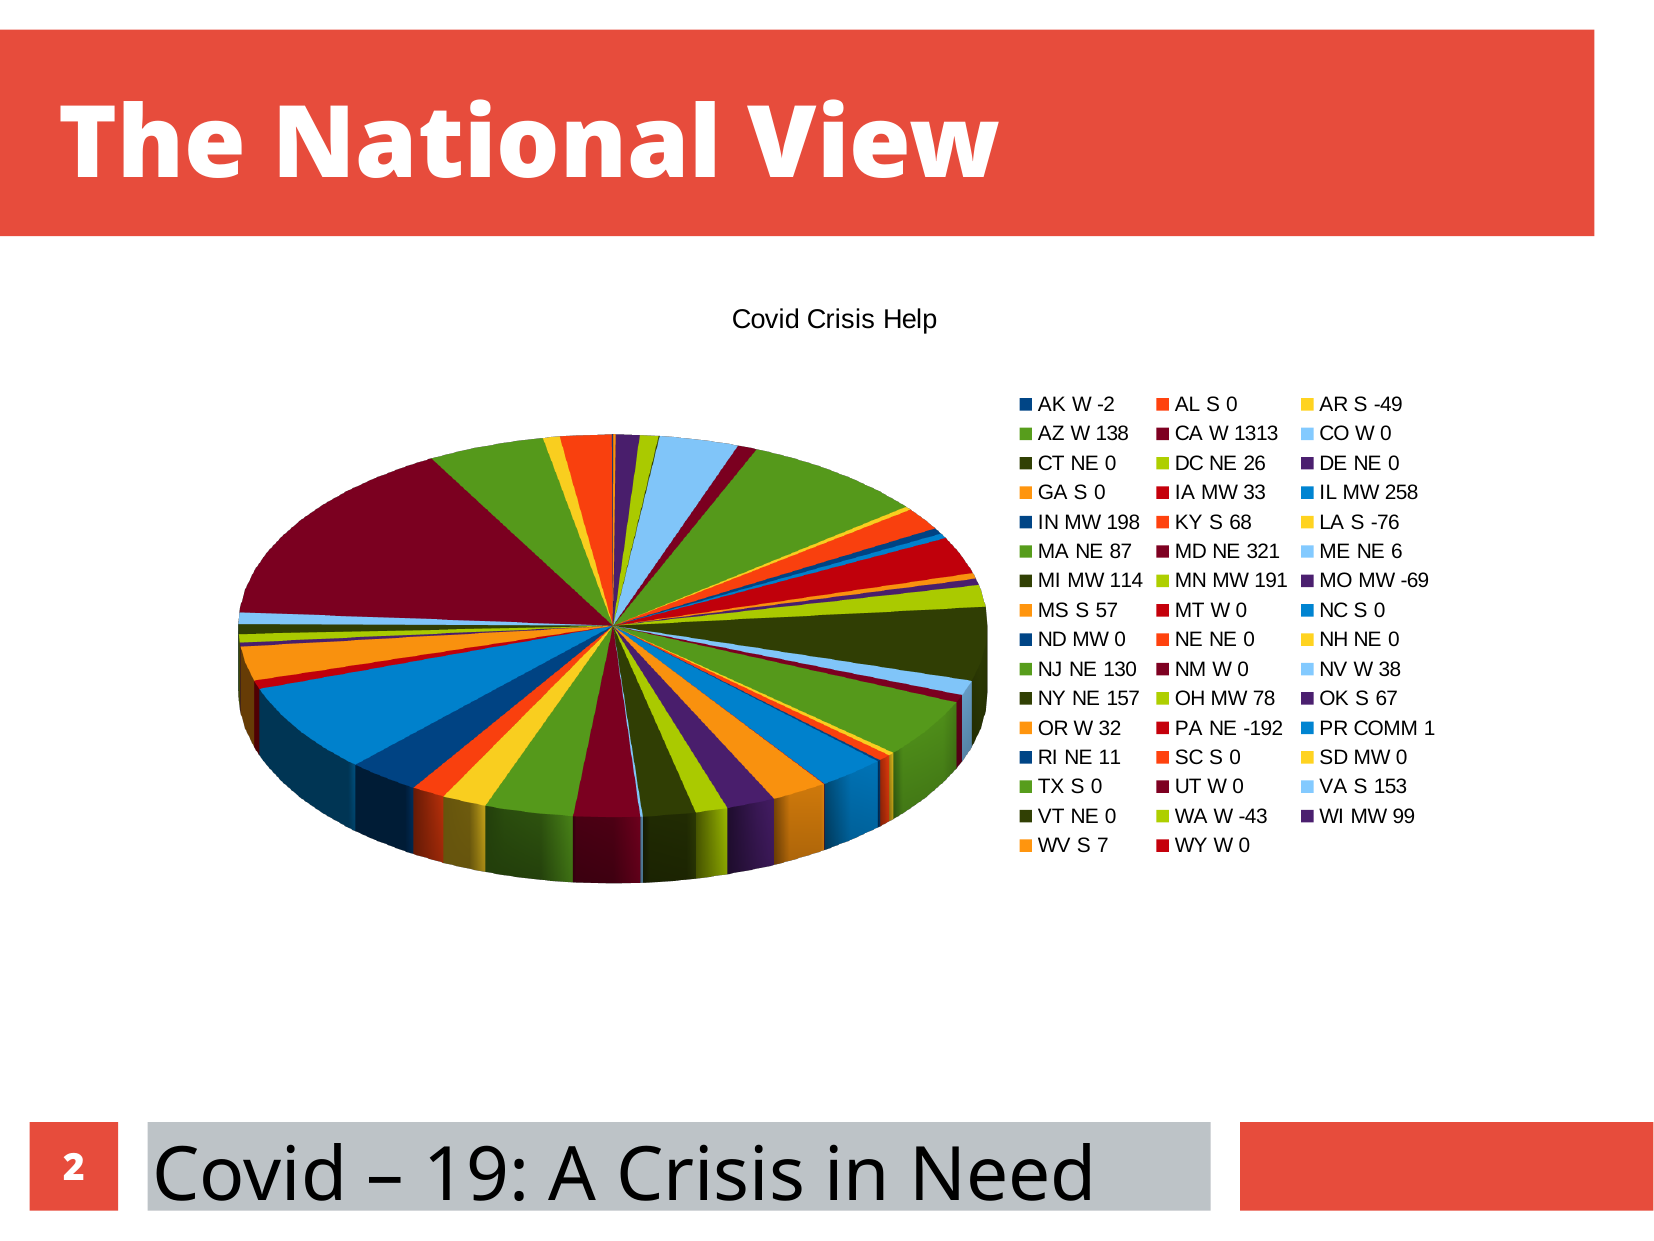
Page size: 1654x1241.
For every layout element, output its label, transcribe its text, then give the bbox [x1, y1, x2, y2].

text_box Covid – 19: A Crisis in Need [137, 1112, 1276, 1241]
chart [213, 275, 1455, 975]
title The National View [59, 59, 1595, 207]
